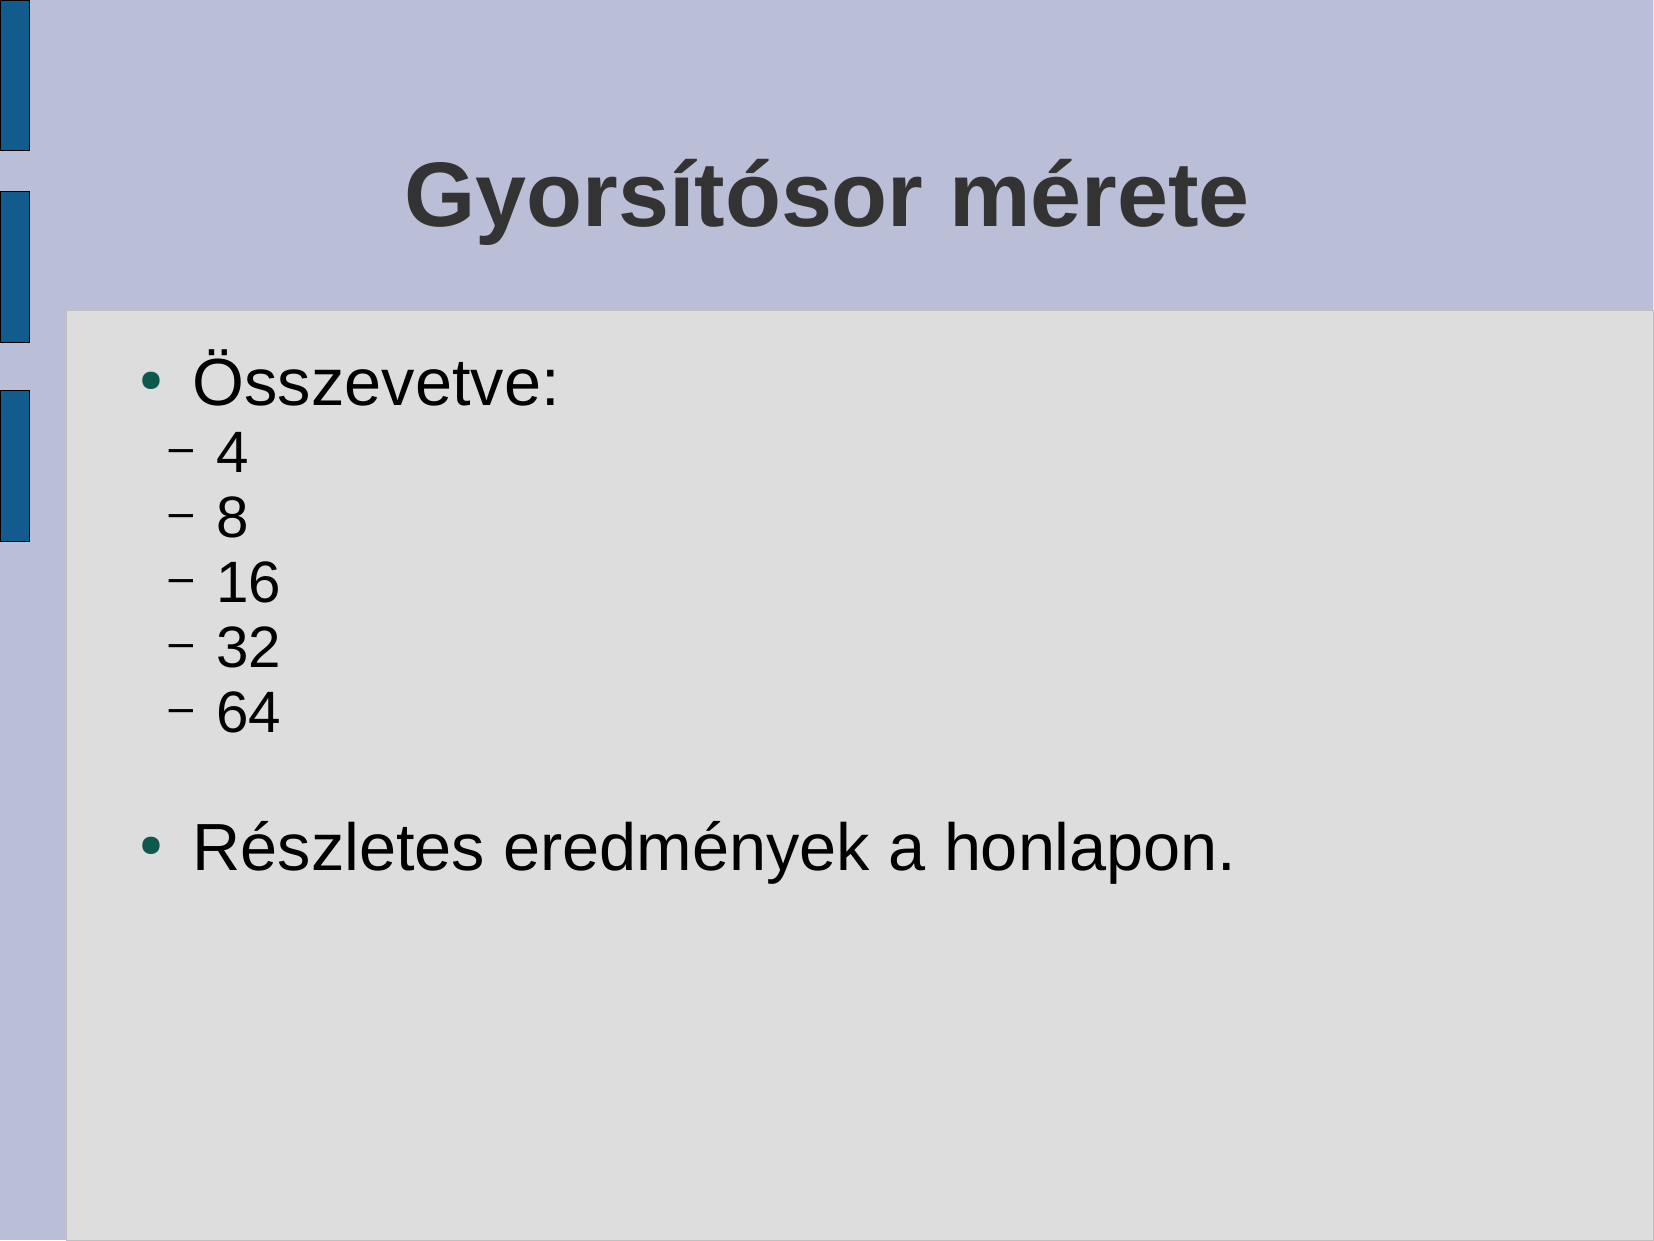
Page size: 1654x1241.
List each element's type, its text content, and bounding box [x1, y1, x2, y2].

list Összevetve: 4 8 16 32 64 Részletes eredmények a honlapon. [121, 344, 1534, 1149]
title Gyorsítósor mérete [121, 91, 1534, 299]
